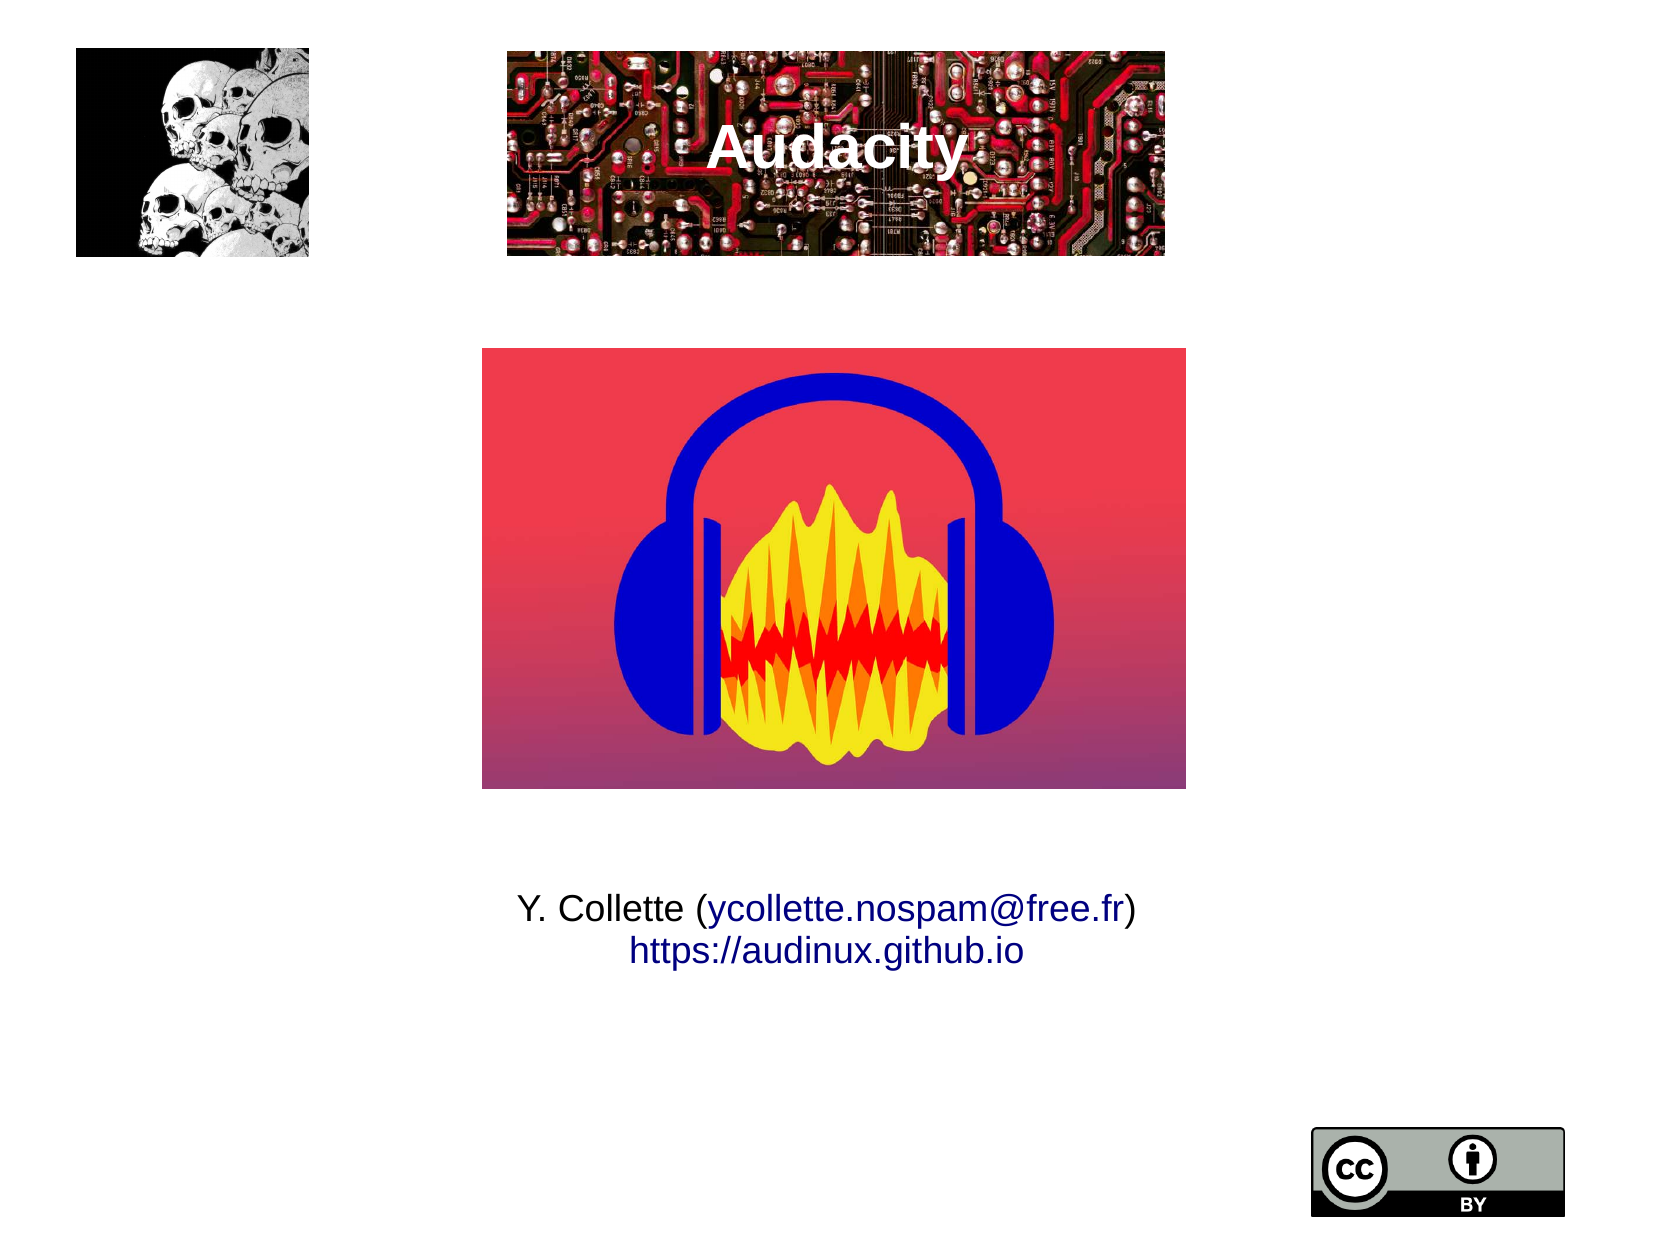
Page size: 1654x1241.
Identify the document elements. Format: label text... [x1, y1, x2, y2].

text_box Audacity [511, 104, 1165, 278]
picture [482, 348, 1186, 789]
picture [507, 51, 1165, 256]
picture [76, 48, 309, 257]
picture [1311, 1127, 1565, 1217]
text_box Y. Collette (ycollette.nospam@free.fr) https://audinux.github.io [496, 879, 1158, 979]
